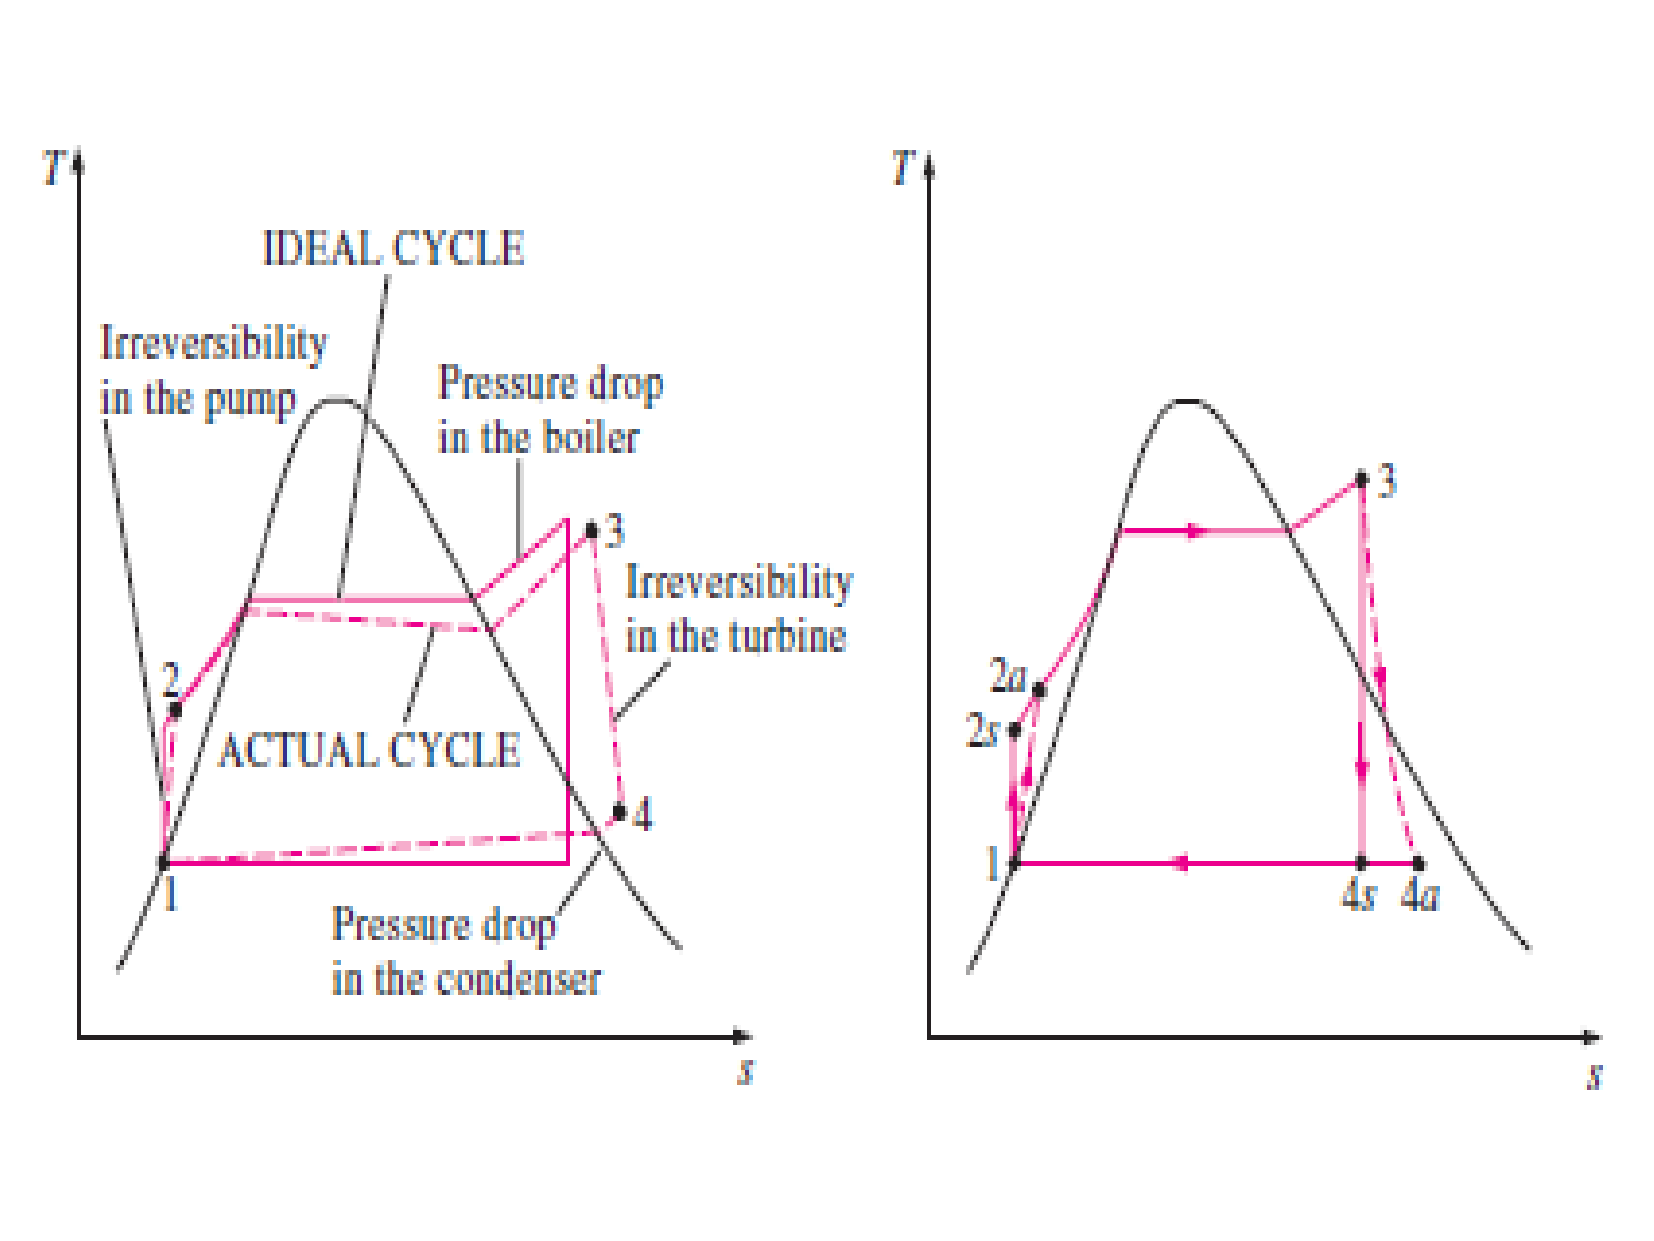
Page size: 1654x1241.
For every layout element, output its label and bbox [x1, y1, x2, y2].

picture [0, 106, 1654, 1105]
